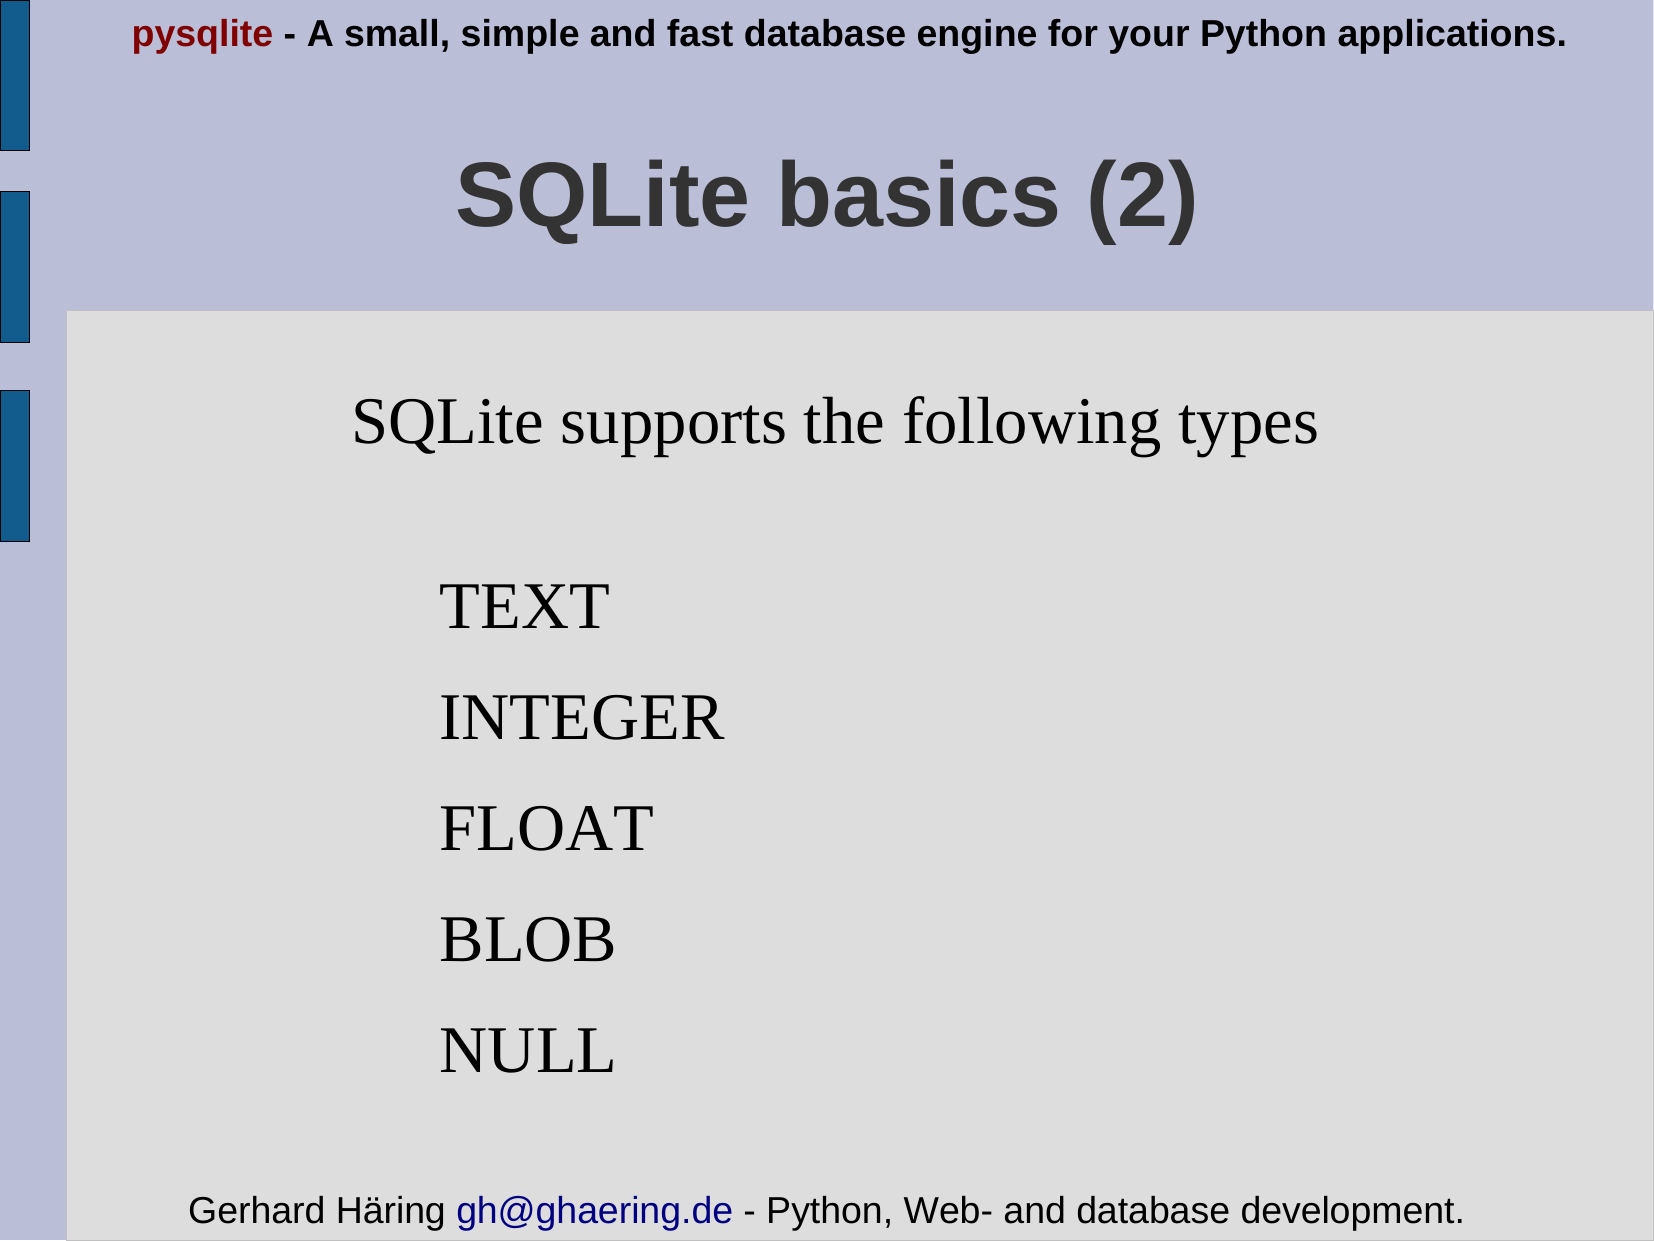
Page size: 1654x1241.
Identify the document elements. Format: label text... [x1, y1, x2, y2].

title SQLite basics (2) [121, 91, 1534, 299]
subtitle SQLite supports the following types TEXT INTEGER FLOAT BLOB NULL [121, 344, 1534, 1127]
